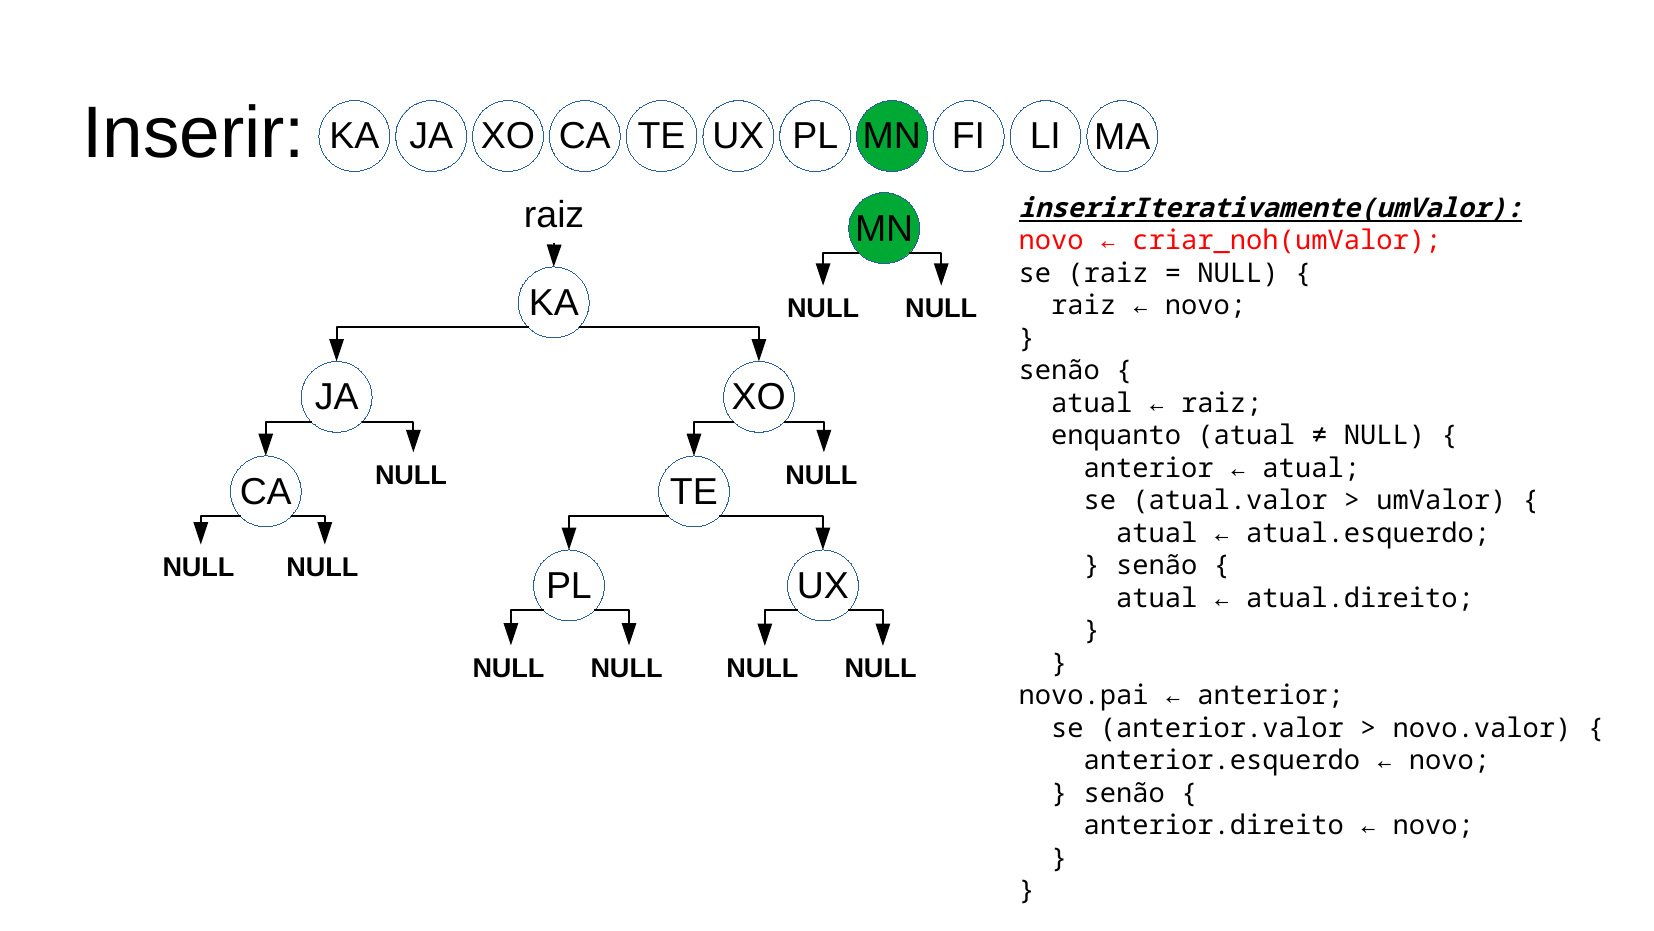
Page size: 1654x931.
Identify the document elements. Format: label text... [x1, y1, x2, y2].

text_box NULL [772, 285, 874, 331]
text_box TE [626, 100, 697, 172]
text_box CA [549, 100, 621, 172]
text_box NULL [147, 544, 254, 590]
text_box [744, 118, 786, 212]
text_box NULL [890, 285, 993, 331]
text_box UX [702, 100, 774, 172]
text_box JA [301, 361, 373, 433]
text_box PL [779, 100, 851, 172]
text_box UX [787, 549, 859, 621]
text_box NULL [271, 544, 378, 590]
text_box CA [230, 455, 302, 527]
text_box KA [318, 100, 390, 172]
text_box NULL [770, 452, 878, 498]
text_box FI [933, 100, 1005, 172]
text_box PL [533, 549, 605, 621]
text_box XO [472, 100, 544, 172]
text_box MN [856, 100, 928, 172]
text_box XO [723, 361, 795, 433]
text_box NULL [575, 645, 683, 691]
text_box KA [518, 266, 590, 338]
text_box inserirIterativamente(umValor): novo ← criar_noh(umValor); se (raiz = NULL) { raiz ← novo; } senão { atual ← raiz; enquanto (atual ≠ NULL) { anterior ← atual; se (atual.valor > umValor) { atual ← atual.esquerdo; } senão { atual ← atual.direito; } } novo.pai ← anterior; se (anterior.valor > novo.valor) { anterior.esquerdo ← novo; } senão { anterior.direito ← novo; } } [1003, 182, 1654, 931]
title Inserir: [82, 54, 1571, 211]
text_box NULL [711, 645, 818, 691]
text_box TE [658, 455, 730, 527]
text_box MN [848, 192, 920, 264]
text_box NULL [829, 645, 937, 691]
text_box MA [1086, 100, 1158, 172]
text_box NULL [360, 452, 467, 498]
text_box raiz [509, 186, 600, 244]
text_box LI [1010, 100, 1081, 172]
text_box NULL [457, 645, 565, 691]
text_box JA [395, 100, 467, 172]
